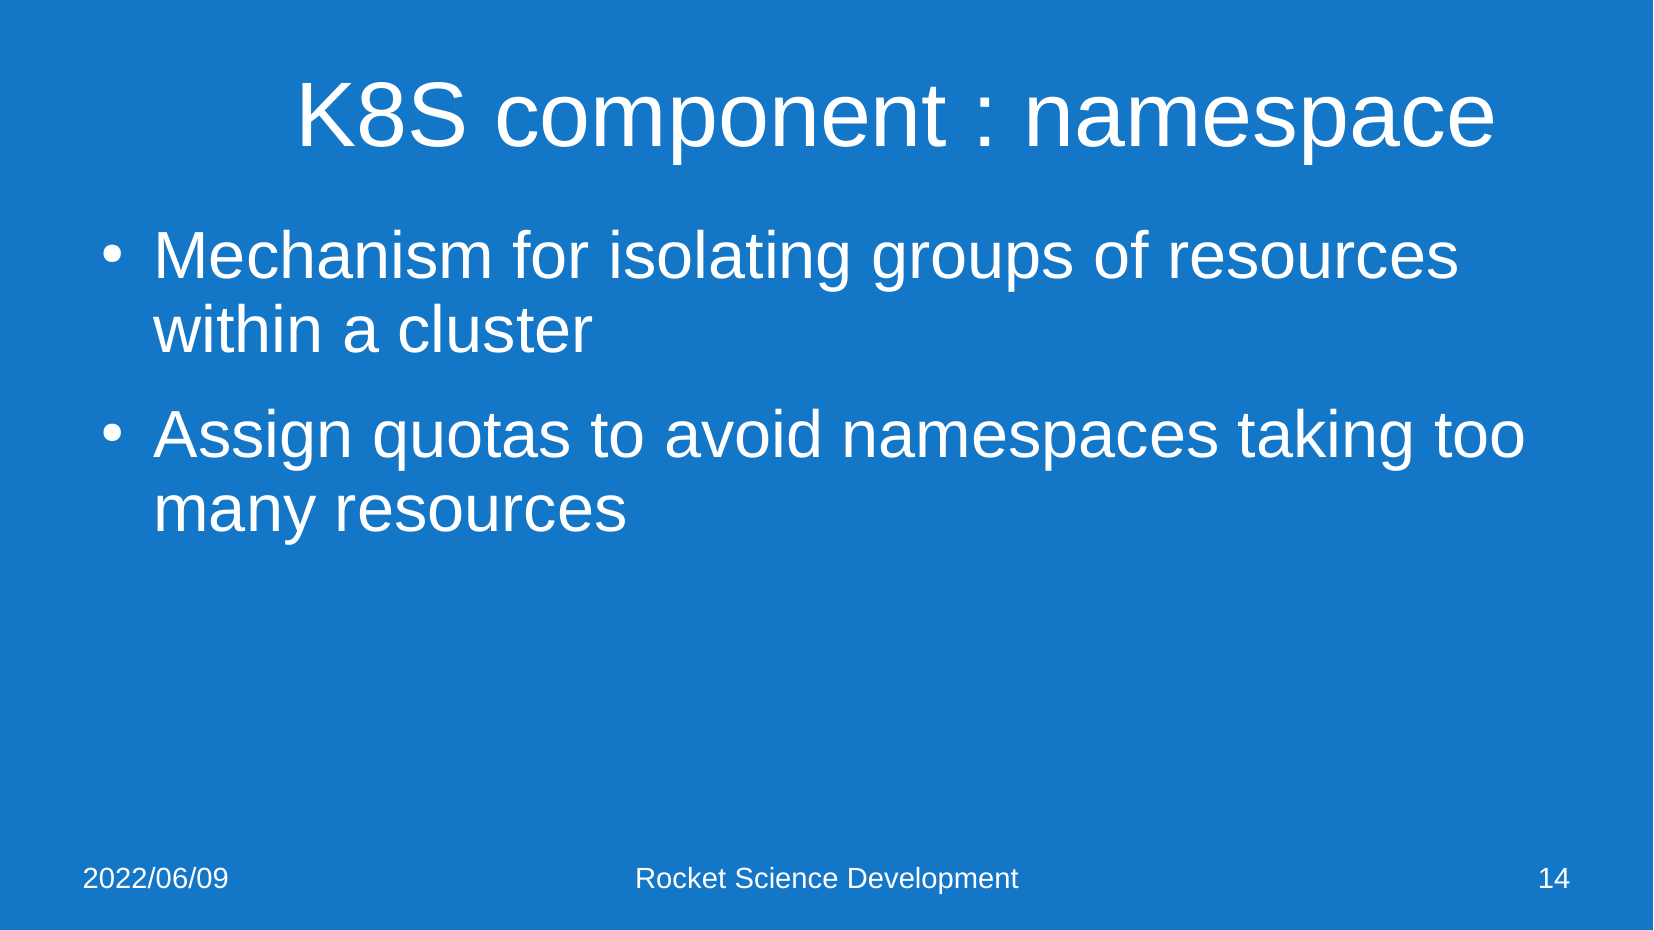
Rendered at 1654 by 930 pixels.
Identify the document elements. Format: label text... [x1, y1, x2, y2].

title K8S component : namespace [82, 37, 1571, 193]
list Mechanism for isolating groups of resources within a cluster Assign quotas to avoid namespaces taking too many resources [82, 217, 1571, 757]
